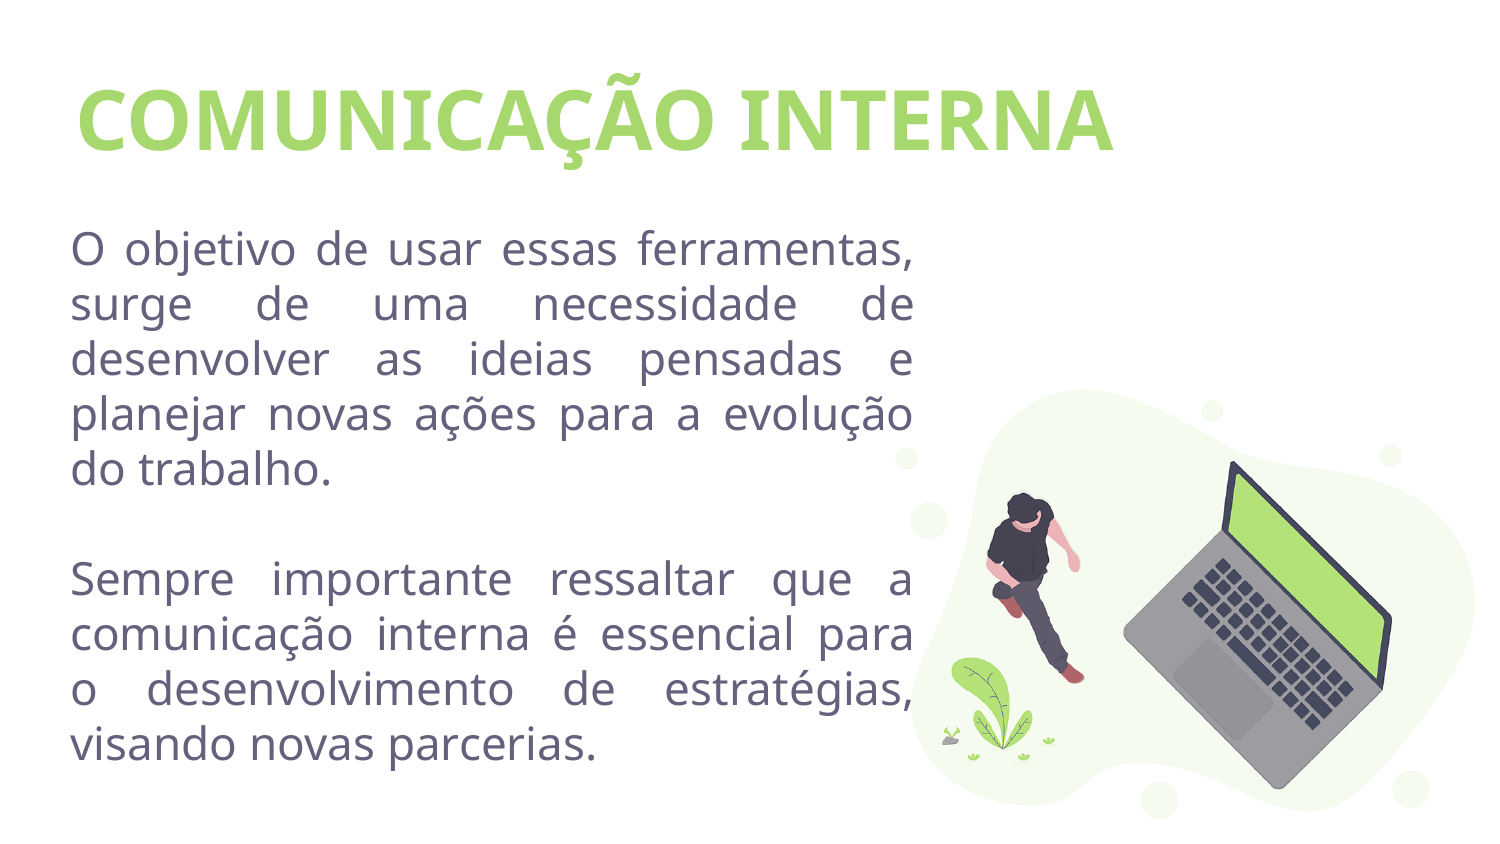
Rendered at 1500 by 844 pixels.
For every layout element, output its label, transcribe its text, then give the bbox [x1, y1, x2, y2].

text_box O objetivo de usar essas ferramentas, surge de uma necessidade de desenvolver as ideias pensadas e planejar novas ações para a evolução do trabalho. Sempre importante ressaltar que a comunicação interna é essencial para o desenvolvimento de estratégias, visando novas parcerias. [70, 191, 916, 798]
picture [895, 389, 1475, 819]
title COMUNICAÇÃO INTERNA [75, 46, 1447, 187]
